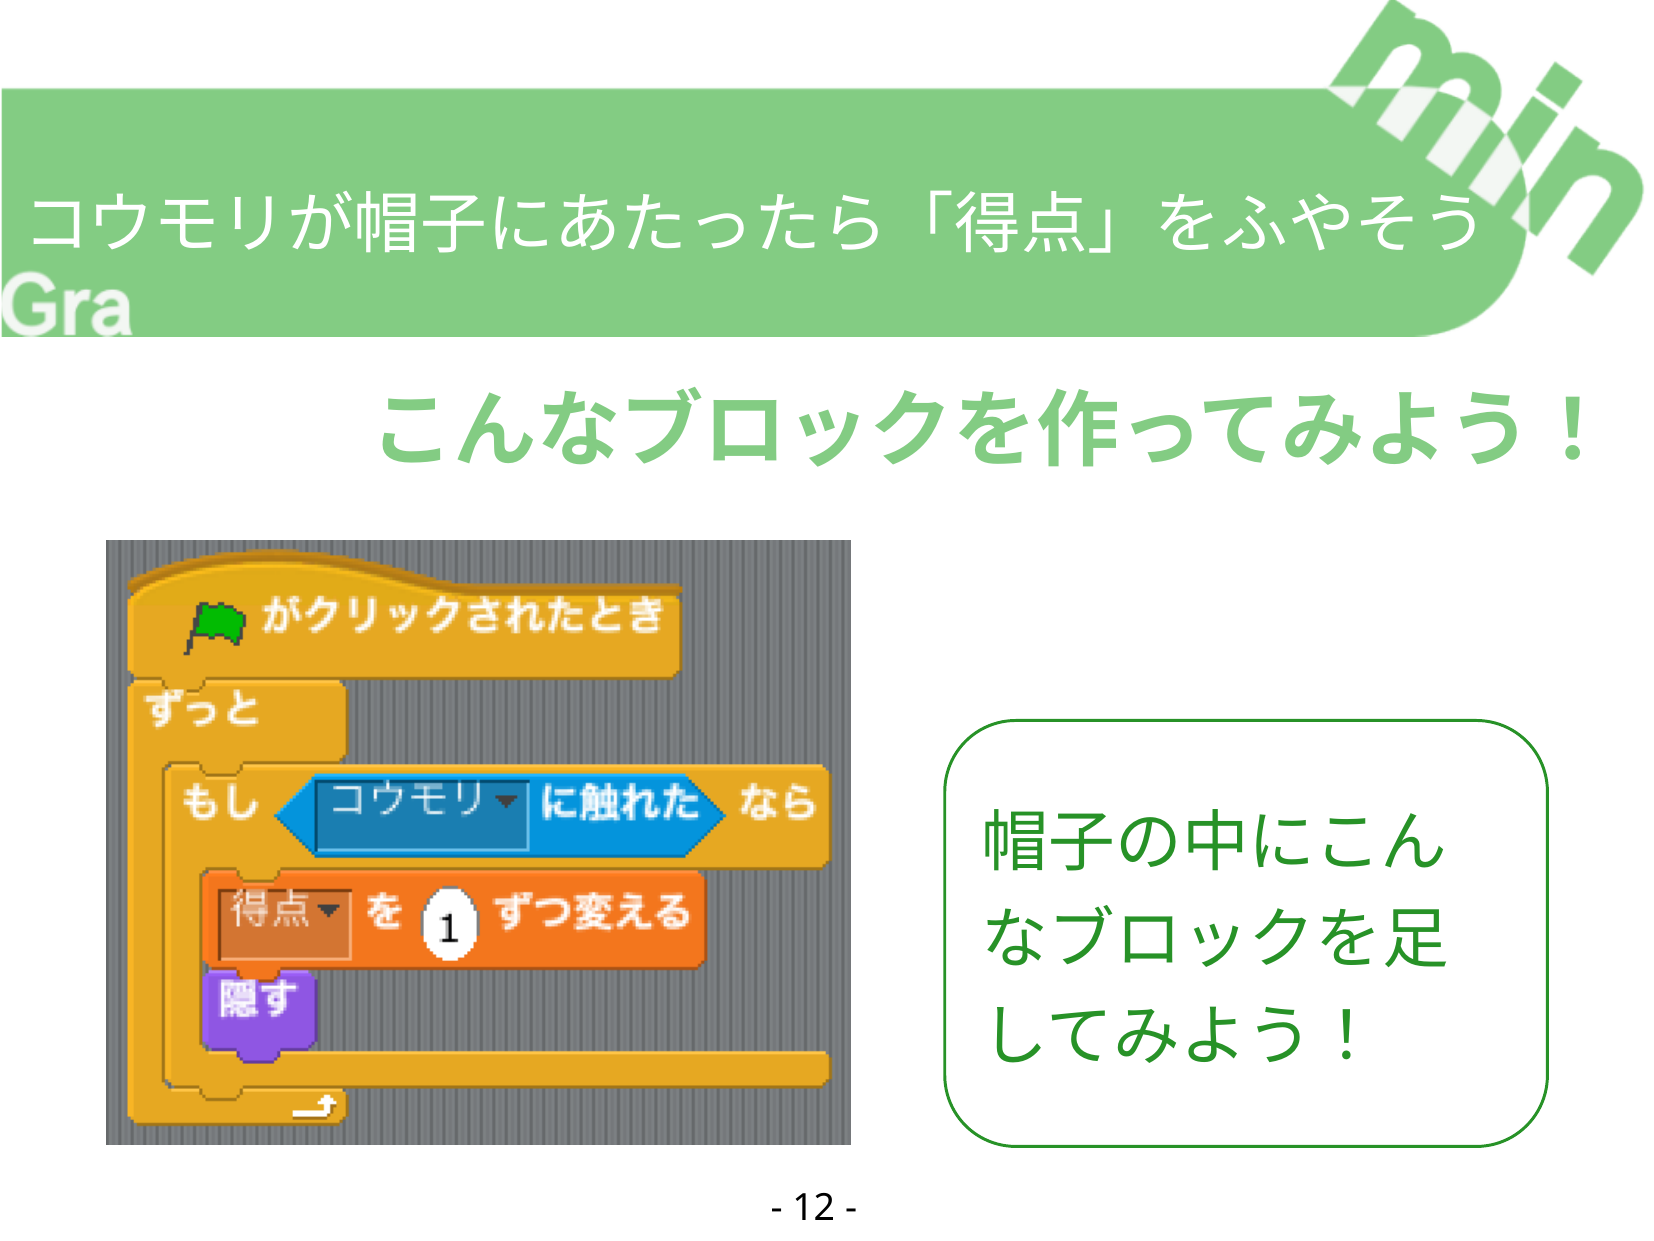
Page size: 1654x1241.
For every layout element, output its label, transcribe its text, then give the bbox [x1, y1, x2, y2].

text_box こんなブロックを作ってみよう！ [35, 355, 1630, 494]
picture [1, 0, 1654, 337]
picture [106, 540, 851, 1145]
title コウモリが帽子にあたったら「得点」をふやそう [11, 113, 1501, 324]
text_box 帽子の中にこんなブロックを足してみよう！ [944, 720, 1548, 1147]
text_box - 12 - [755, 1173, 898, 1241]
